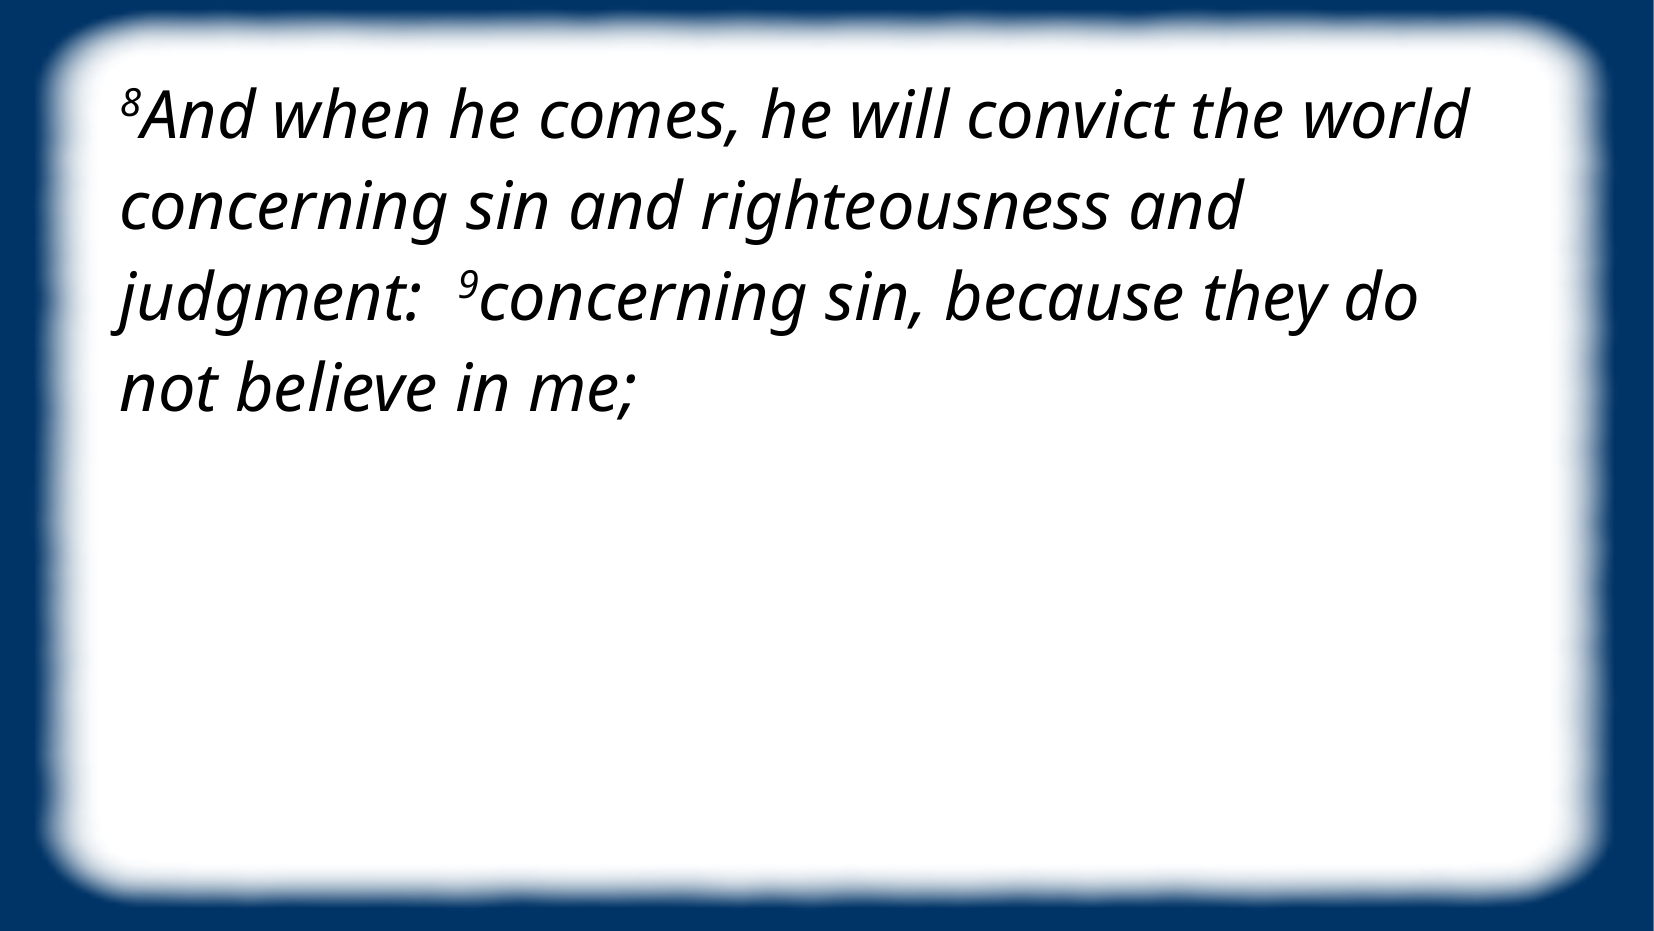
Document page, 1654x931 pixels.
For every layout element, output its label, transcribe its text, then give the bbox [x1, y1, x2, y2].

text_box 8And when he comes, he will convict the world concerning sin and righteousness and judgment: 9concerning sin, because they do not believe in me; [105, 60, 1531, 430]
picture [0, 0, 1654, 931]
